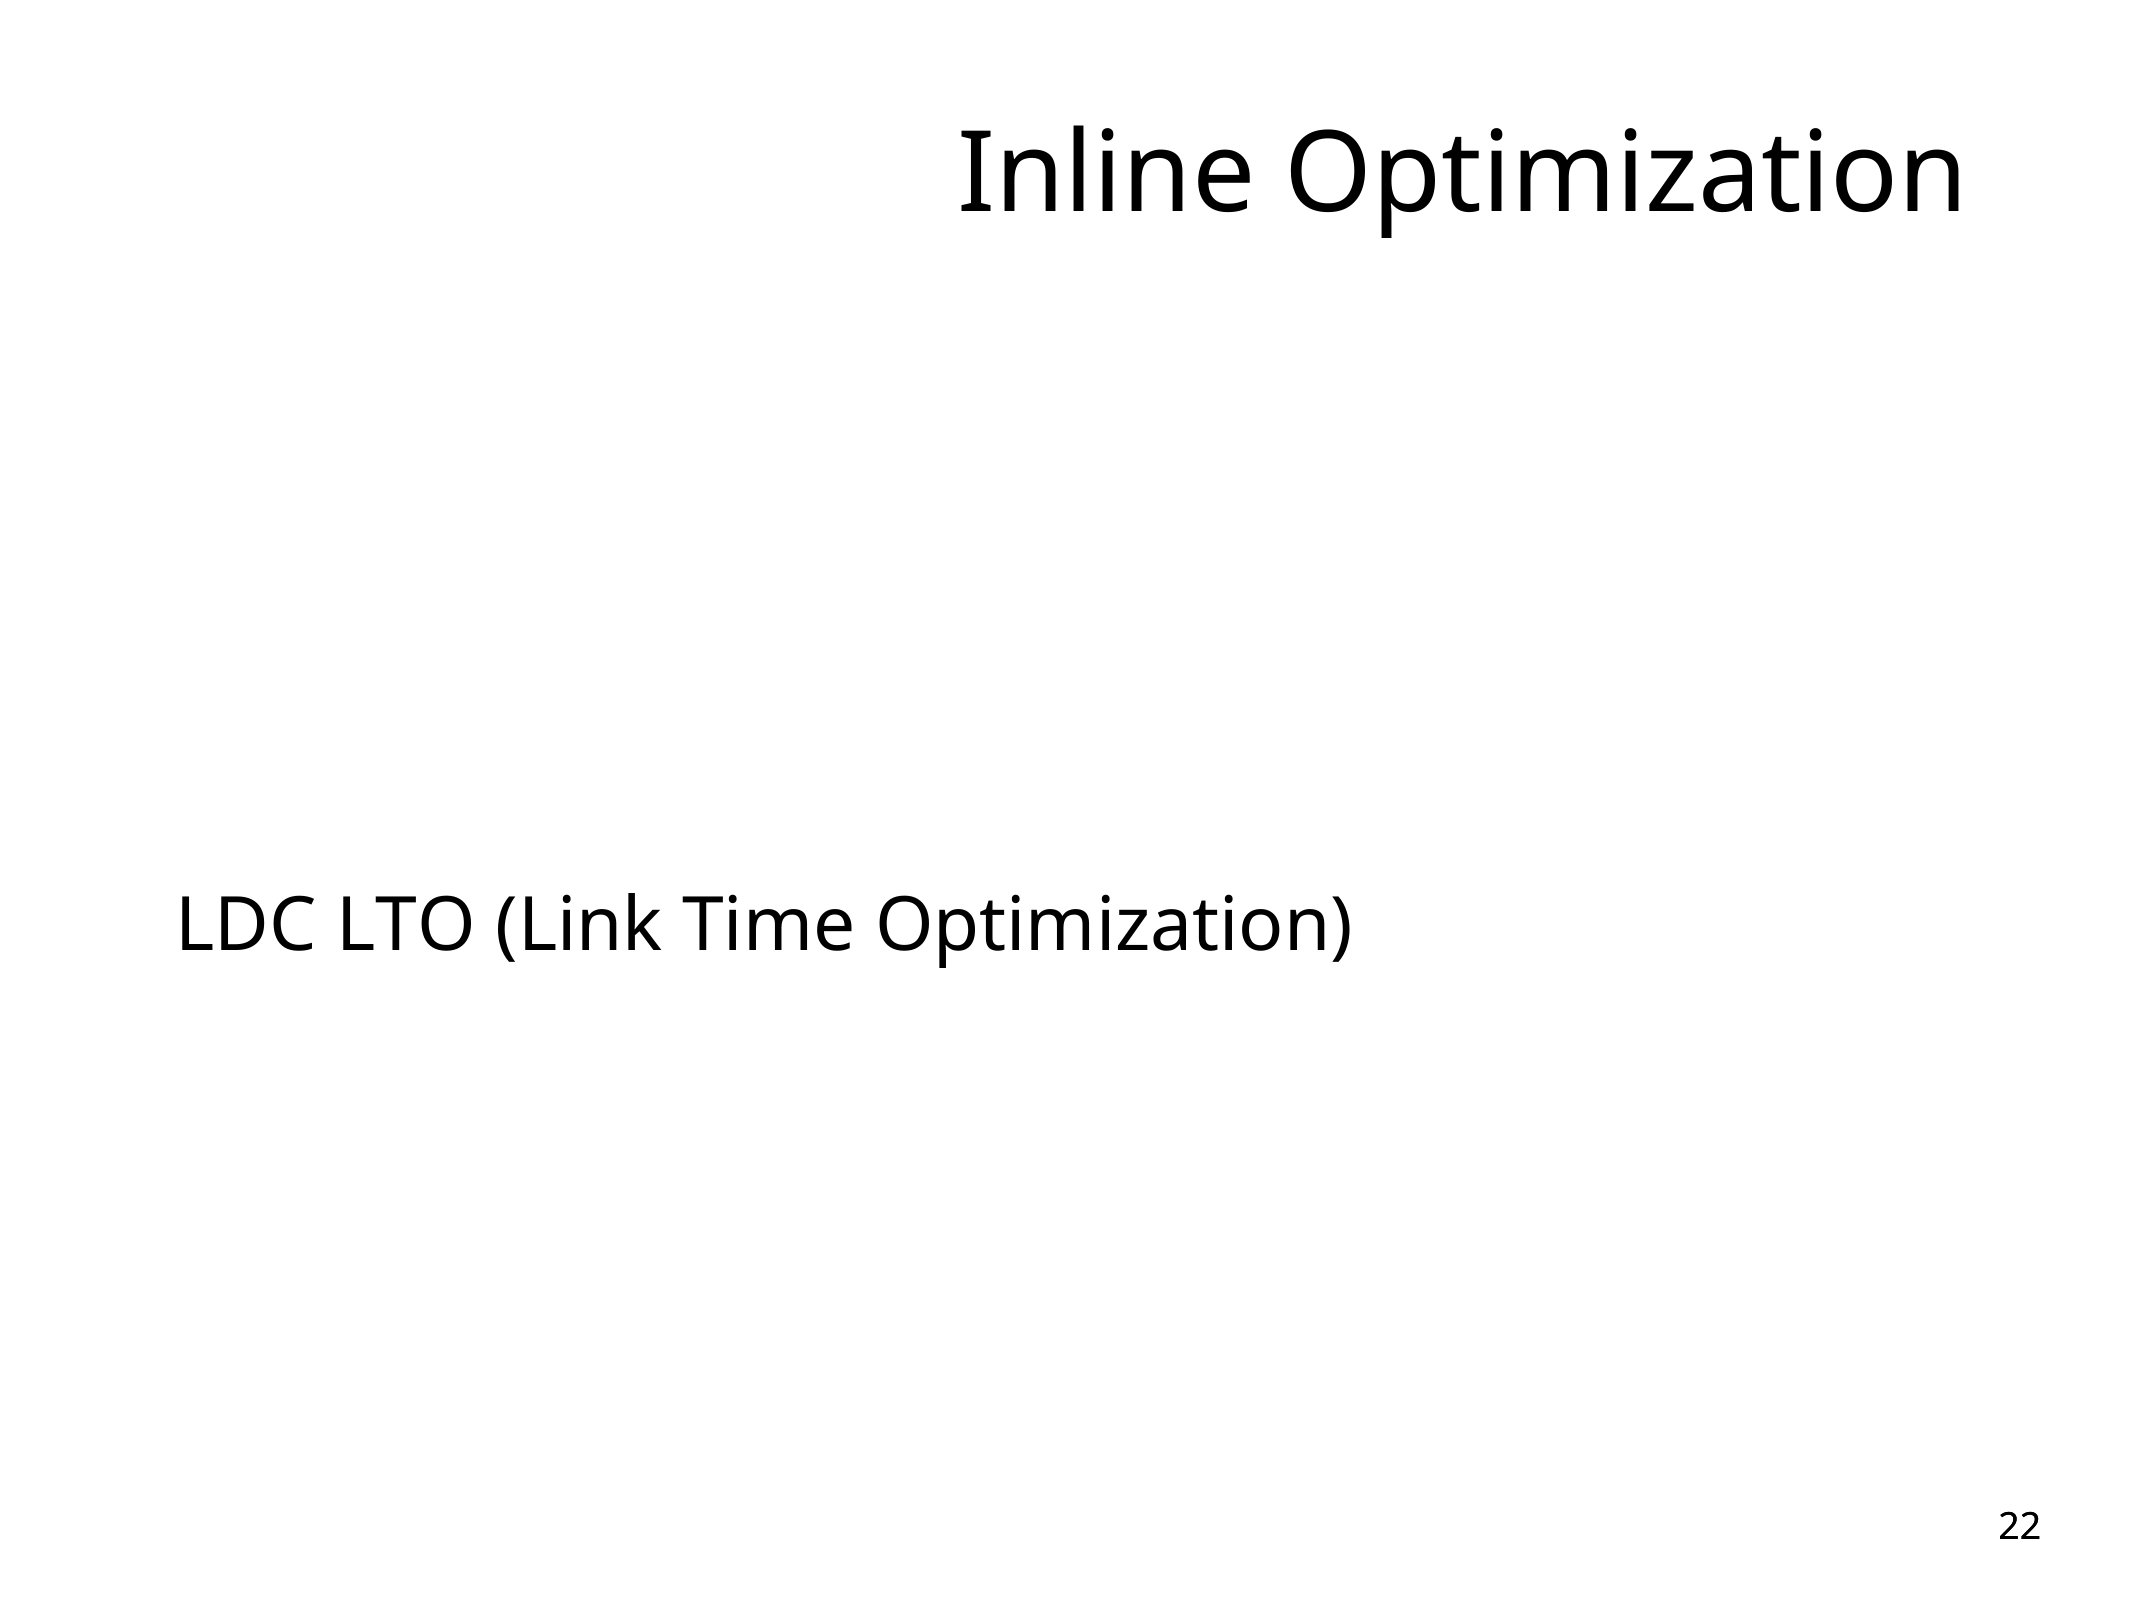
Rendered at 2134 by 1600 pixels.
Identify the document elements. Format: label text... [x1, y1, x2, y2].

title Inline Optimization [156, 72, 1978, 261]
text_box <number> [1985, 1493, 2055, 1557]
list LDC LTO (Link Time Optimization) [94, 332, 2039, 1509]
